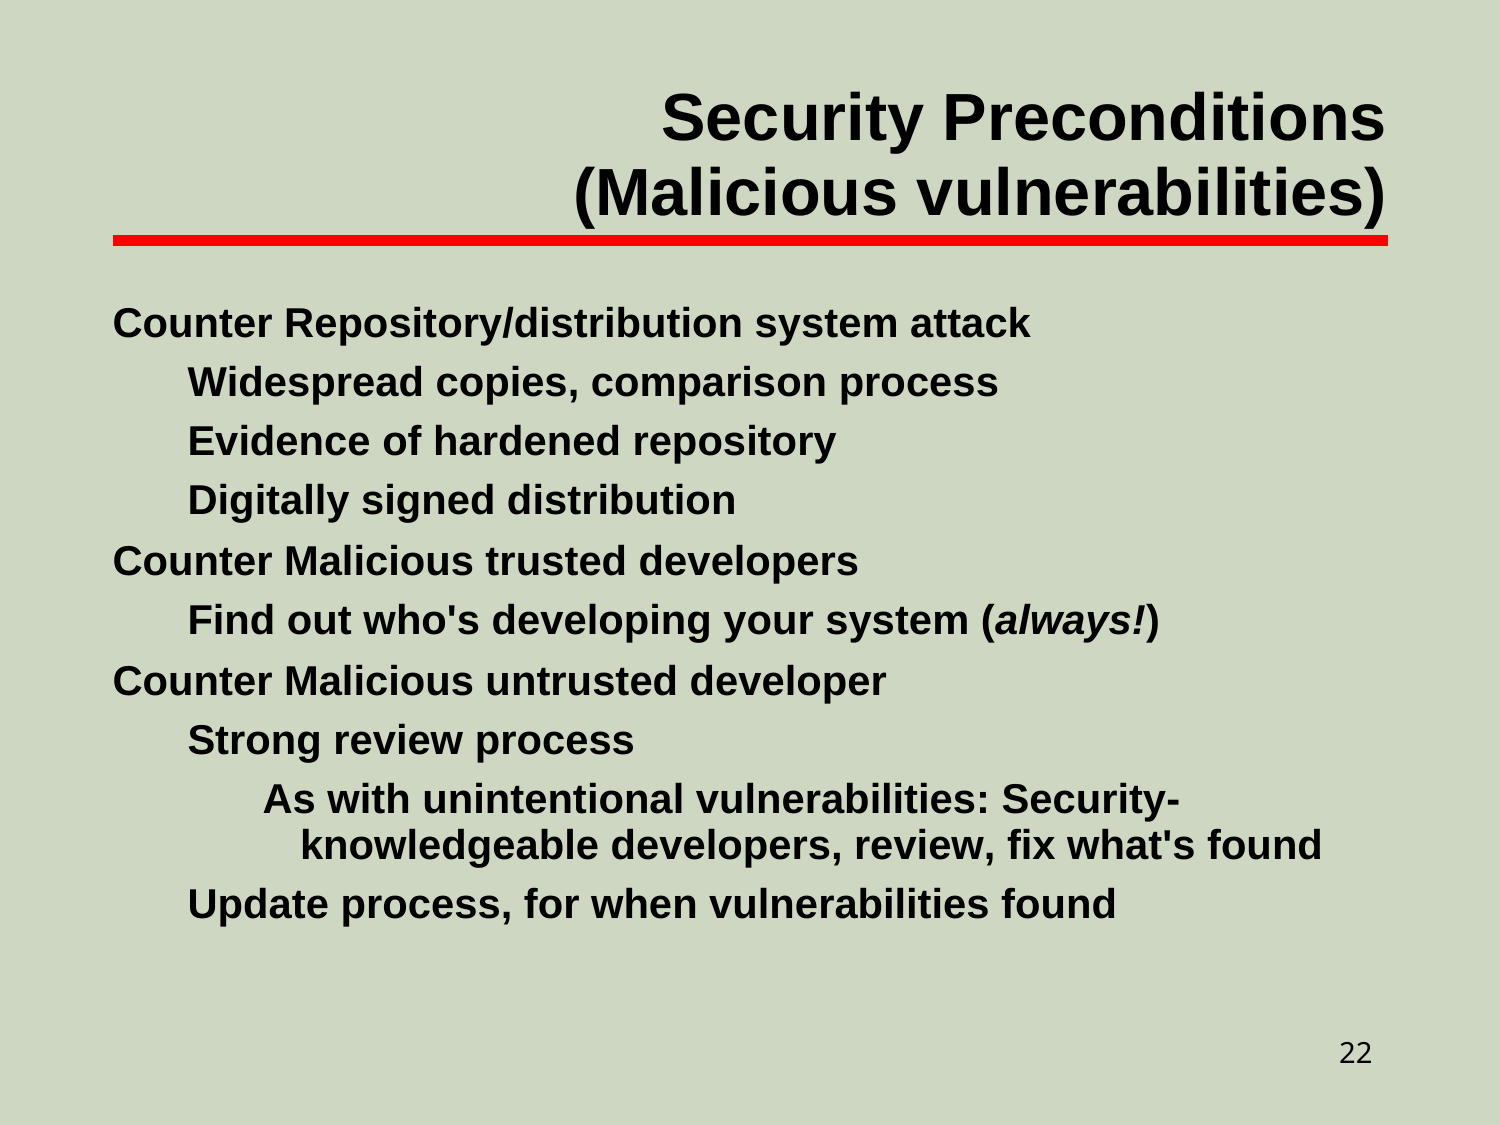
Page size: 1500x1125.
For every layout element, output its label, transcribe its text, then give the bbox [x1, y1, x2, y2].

title Security Preconditions (Malicious vulnerabilities) [337, 79, 1388, 230]
list Counter Repository/distribution system attack Widespread copies, comparison process Evidence of hardened repository Digitally signed distribution Counter Malicious trusted developers Find out who's developing your system (always!) Counter Malicious untrusted developer Strong review process As with unintentional vulnerabilities: Security-knowledgeable developers, review, fix what's found Update process, for when vulnerabilities found [112, 299, 1388, 1111]
